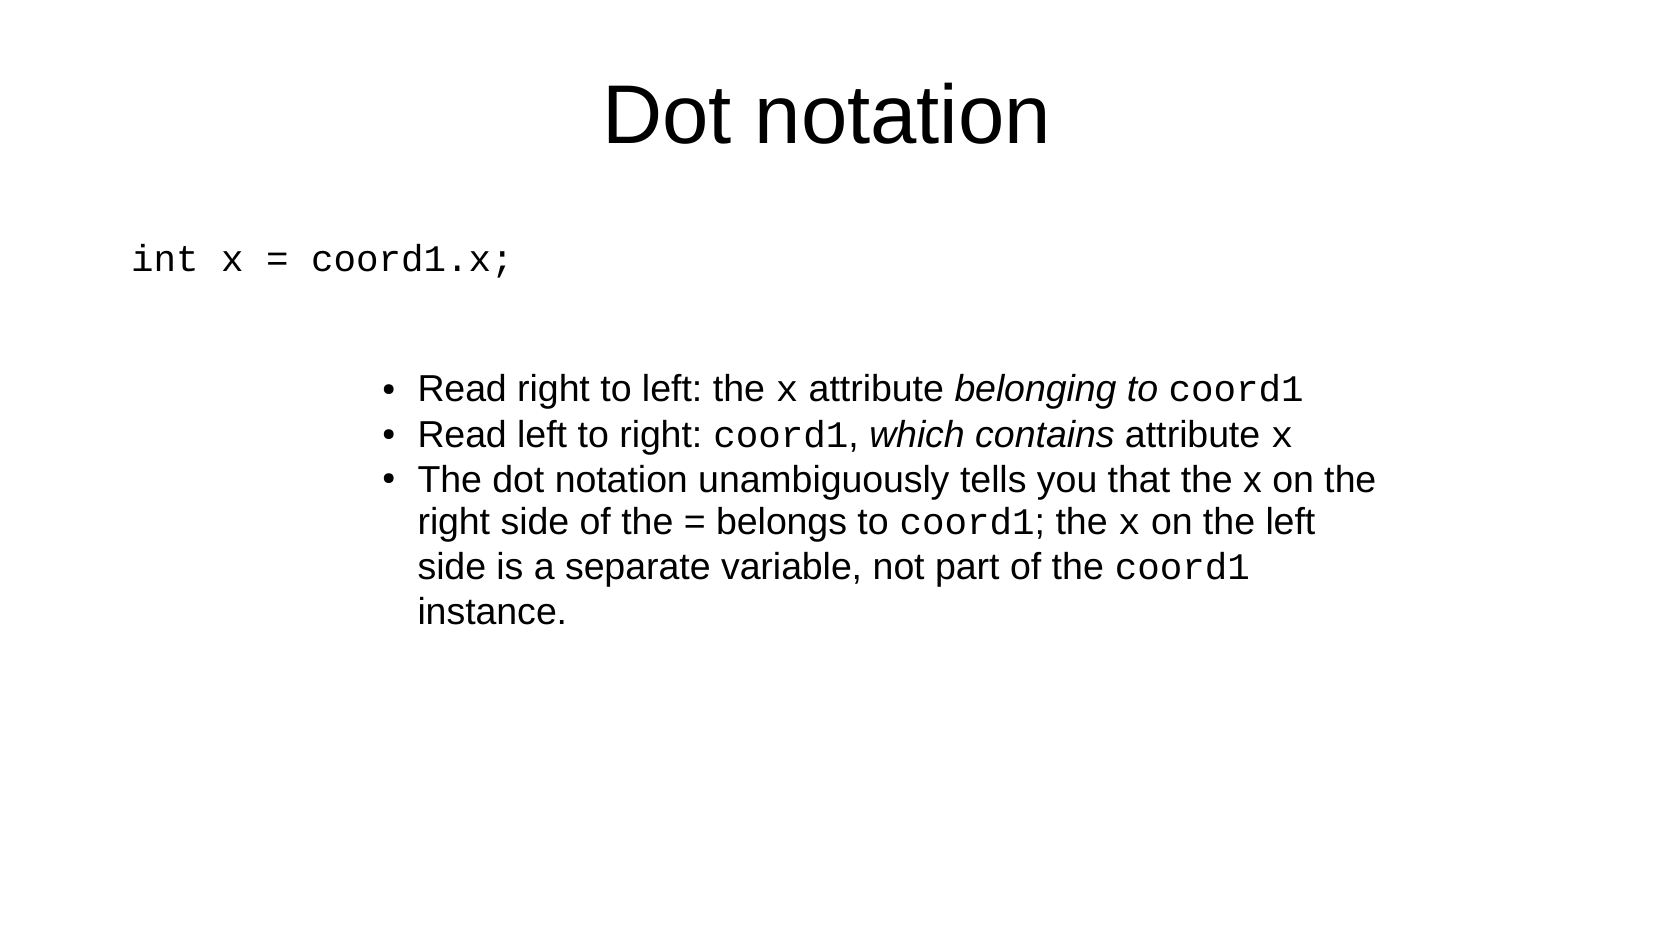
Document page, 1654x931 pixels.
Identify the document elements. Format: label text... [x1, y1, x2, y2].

text_box Read right to left: the x attribute belonging to coord1 Read left to right: coord1, which contains attribute x The dot notation unambiguously tells you that the x on the right side of the = belongs to coord1; the x on the left side is a separate variable, not part of the coord1 instance. [367, 360, 1403, 641]
text_box int x = coord1.x; [116, 232, 934, 310]
title Dot notation [82, 37, 1571, 193]
